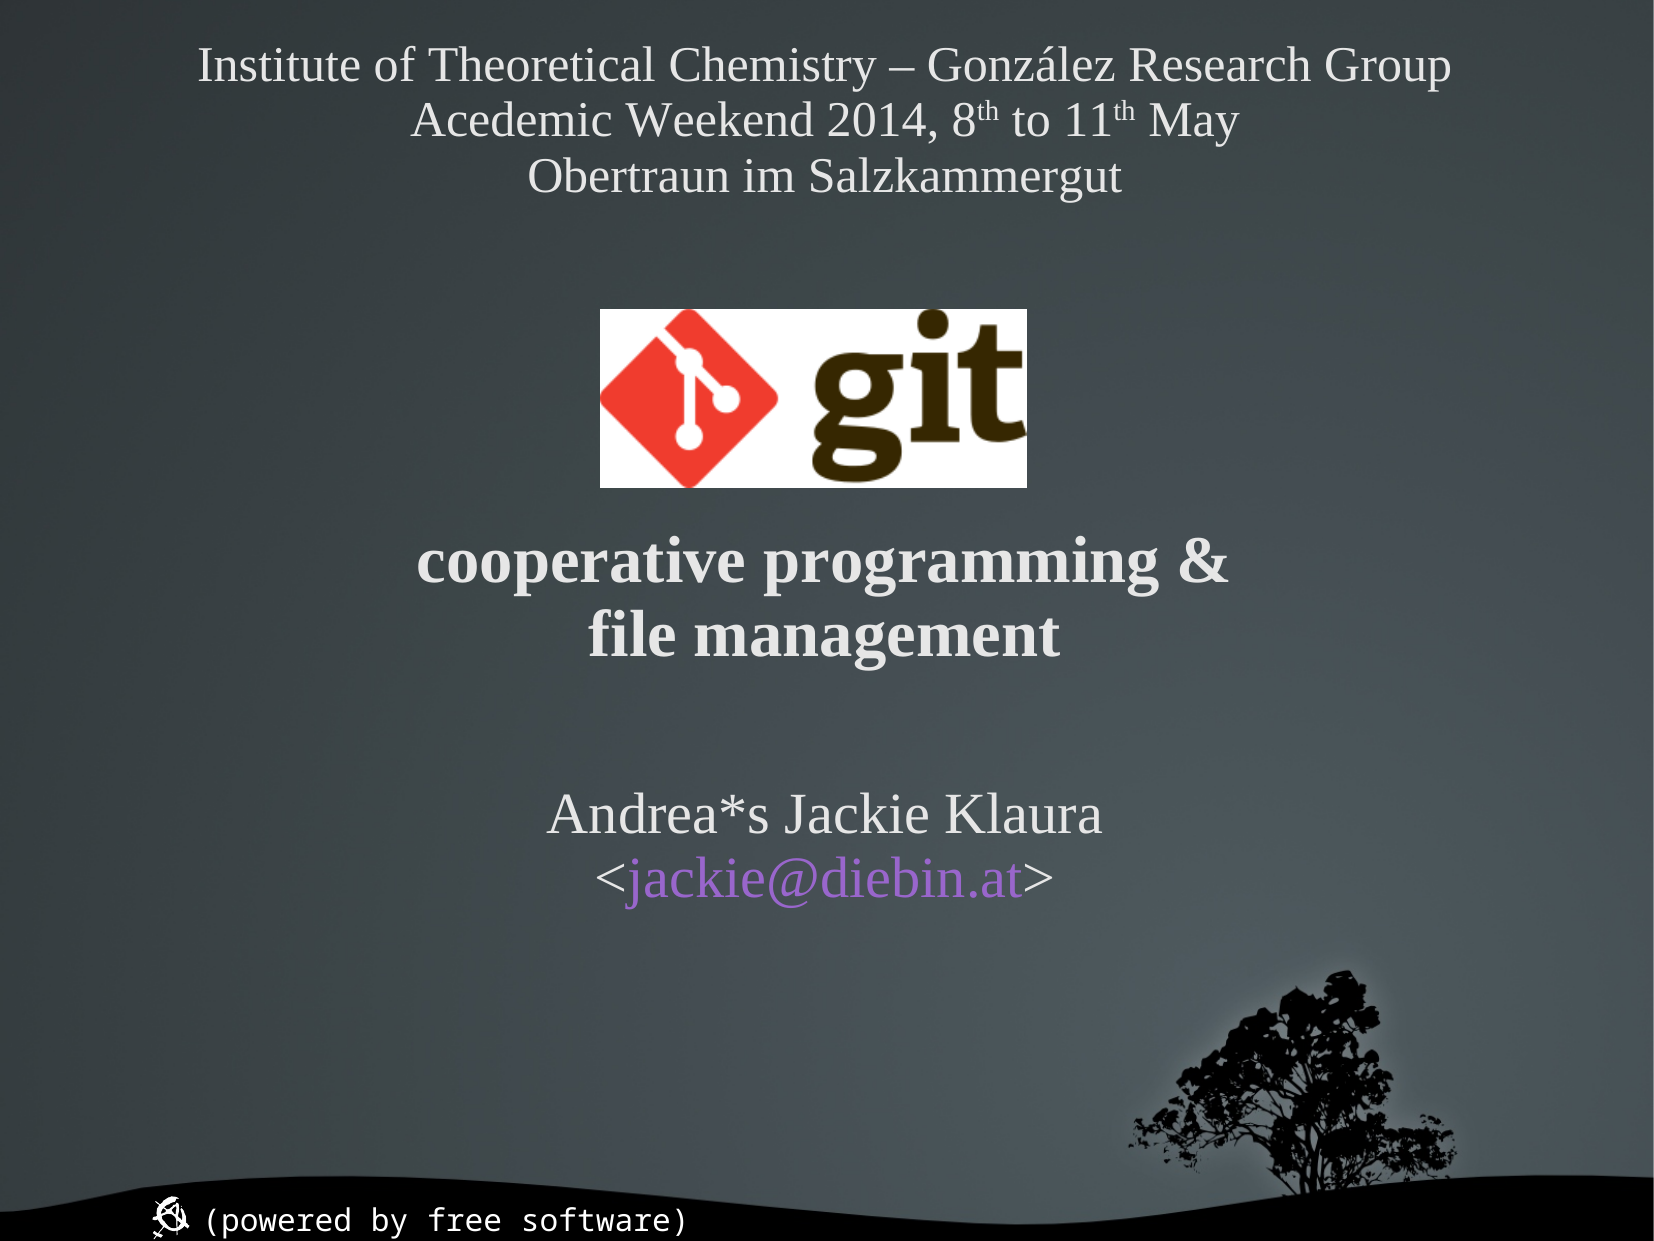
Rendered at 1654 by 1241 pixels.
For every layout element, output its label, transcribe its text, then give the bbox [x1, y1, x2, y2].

title cooperative programming & file management Andrea*s Jackie Klaura <jackie@diebin.at> [37, 290, 1613, 1060]
title Institute of Theoretical Chemistry – González Research Group Acedemic Weekend 2014, 8th to 11th May Obertraun im Salzkammergut [0, 28, 1651, 212]
picture [0, 0, 1654, 1241]
text_box (powered by free software) [187, 1190, 713, 1241]
